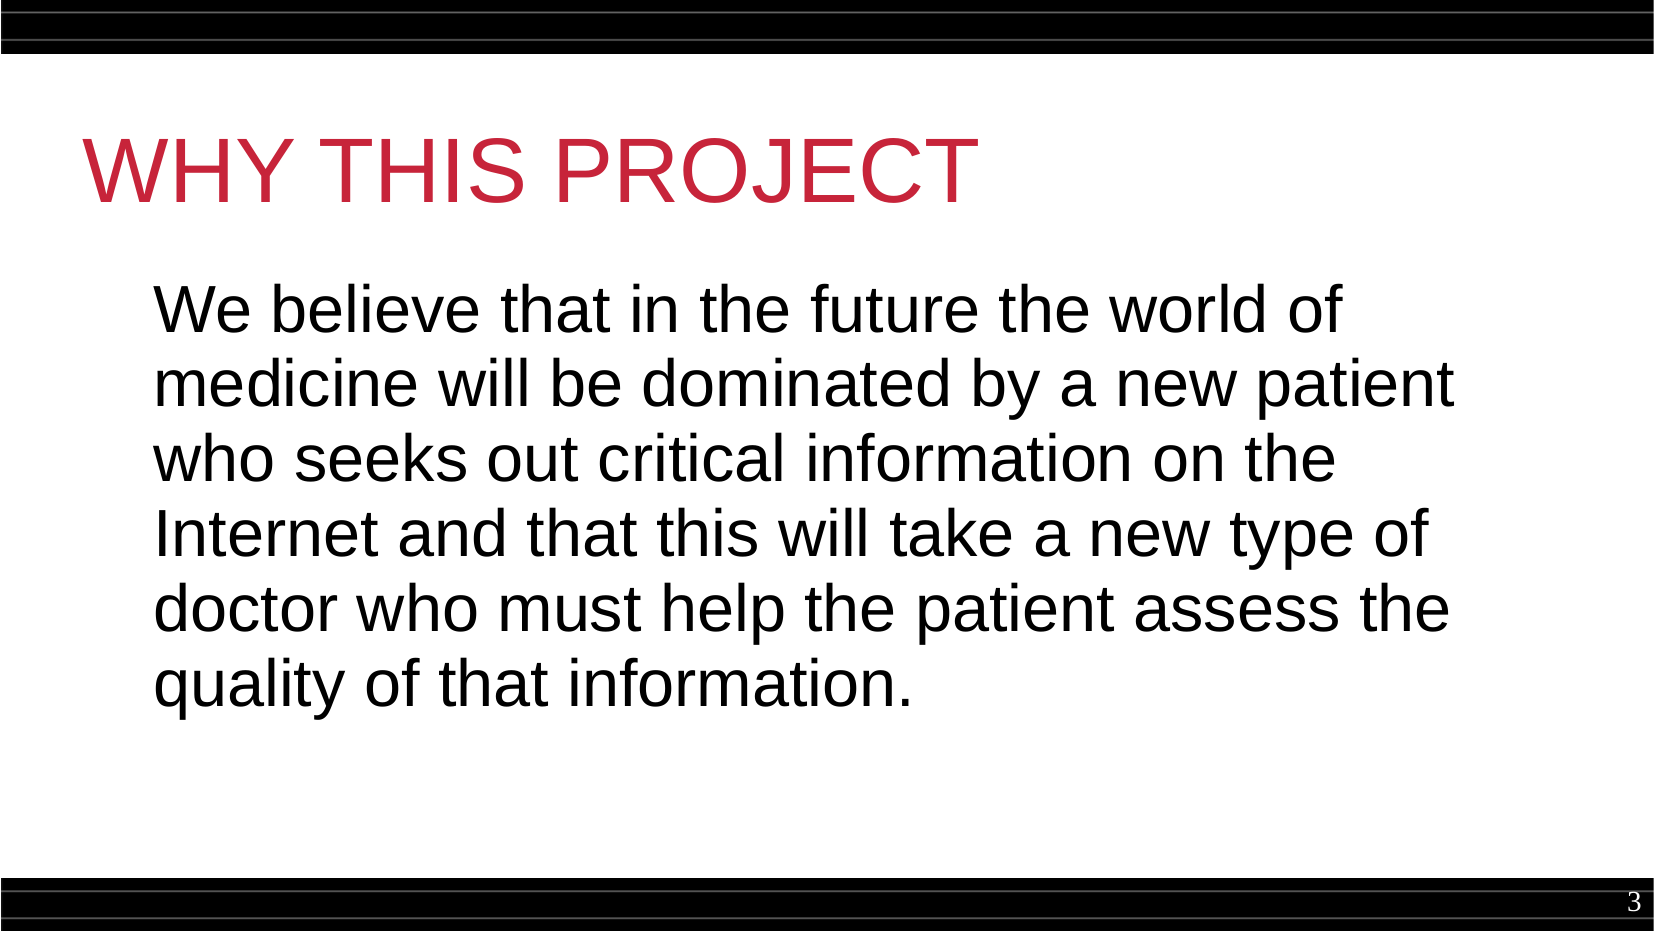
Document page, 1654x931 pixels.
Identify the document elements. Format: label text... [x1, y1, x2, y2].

picture [1, 878, 1654, 931]
picture [1, 0, 1654, 54]
title WHY THIS PROJECT [82, 92, 1571, 249]
list We believe that in the future the world of medicine will be dominated by a new patient who seeks out critical information on the Internet and that this will take a new type of doctor who must help the patient assess the quality of that information. [82, 271, 1571, 758]
